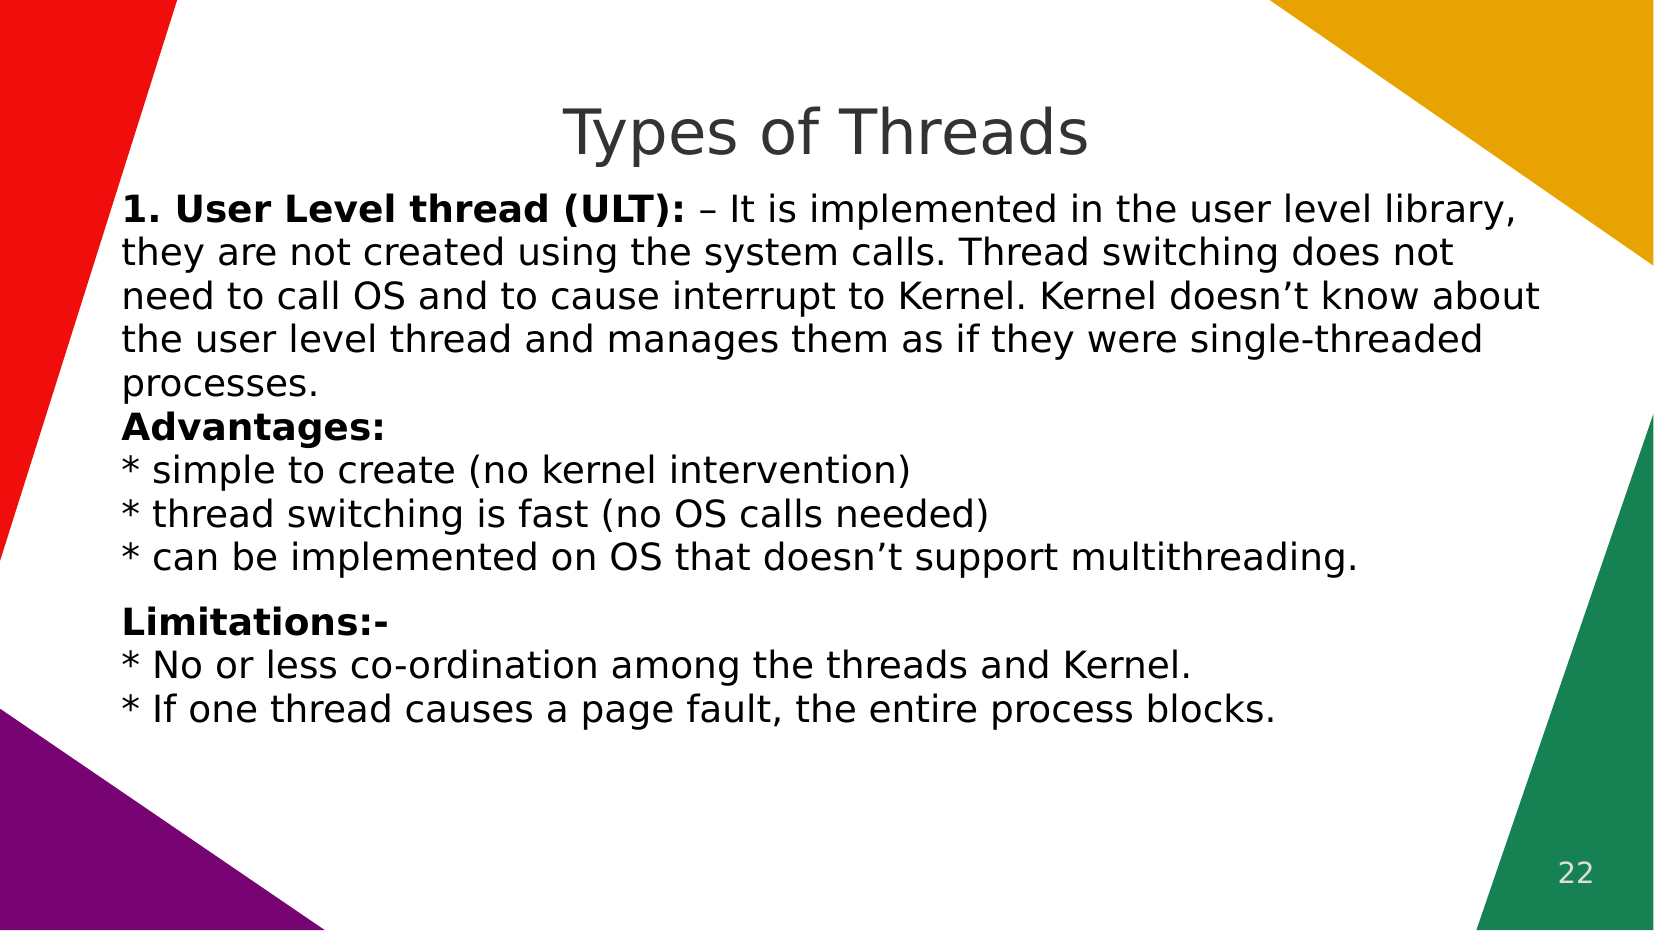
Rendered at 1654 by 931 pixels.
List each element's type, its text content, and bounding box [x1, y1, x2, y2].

text_box 1. User Level thread (ULT): – It is implemented in the user level library, they are not created using the system calls. Thread switching does not need to call OS and to cause interrupt to Kernel. Kernel doesn’t know about the user level thread and manages them as if they were single-threaded processes. Advantages: * simple to create (no kernel intervention) * thread switching is fast (no OS calls needed) * can be implemented on OS that doesn’t support multithreading. [106, 180, 1565, 621]
title Types of Threads [118, 59, 1536, 180]
text_box Limitations:- * No or less co-ordination among the threads and Kernel. * If one thread causes a page fault, the entire process blocks. [106, 592, 1506, 768]
